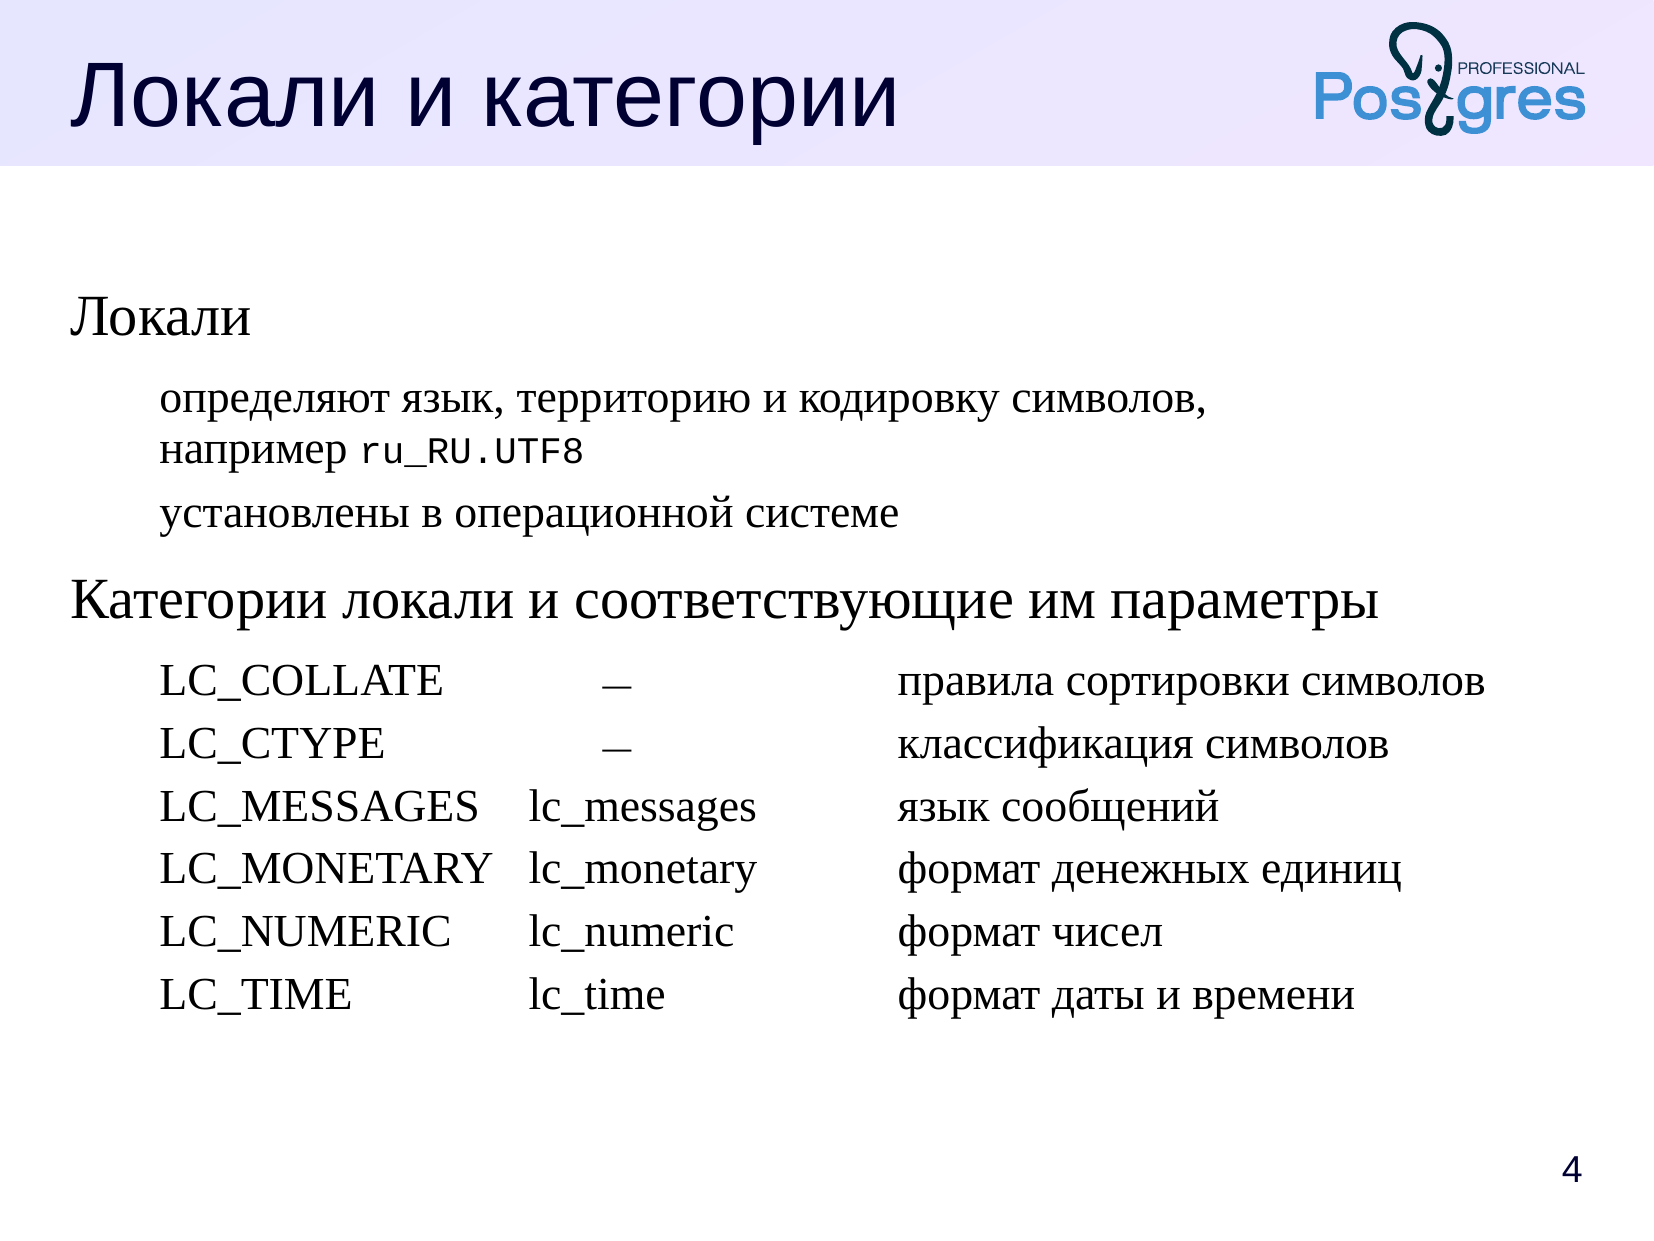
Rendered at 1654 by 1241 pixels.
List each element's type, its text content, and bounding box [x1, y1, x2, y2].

title Локали и категории [70, 43, 1261, 250]
list Локали определяют язык, территорию и кодировку символов, например ru_RU.UTF8 установлены в операционной системе Категории локали и соответствующие им параметры LC_COLLATE — правила сортировки символов LC_CTYPE — классификация символов LC_MESSAGES lc_messages язык сообщений LC_MONETARY lc_monetary формат денежных единиц LC_NUMERIC lc_numeric формат чисел LC_TIME lc_time формат даты и времени [70, 283, 1583, 1141]
